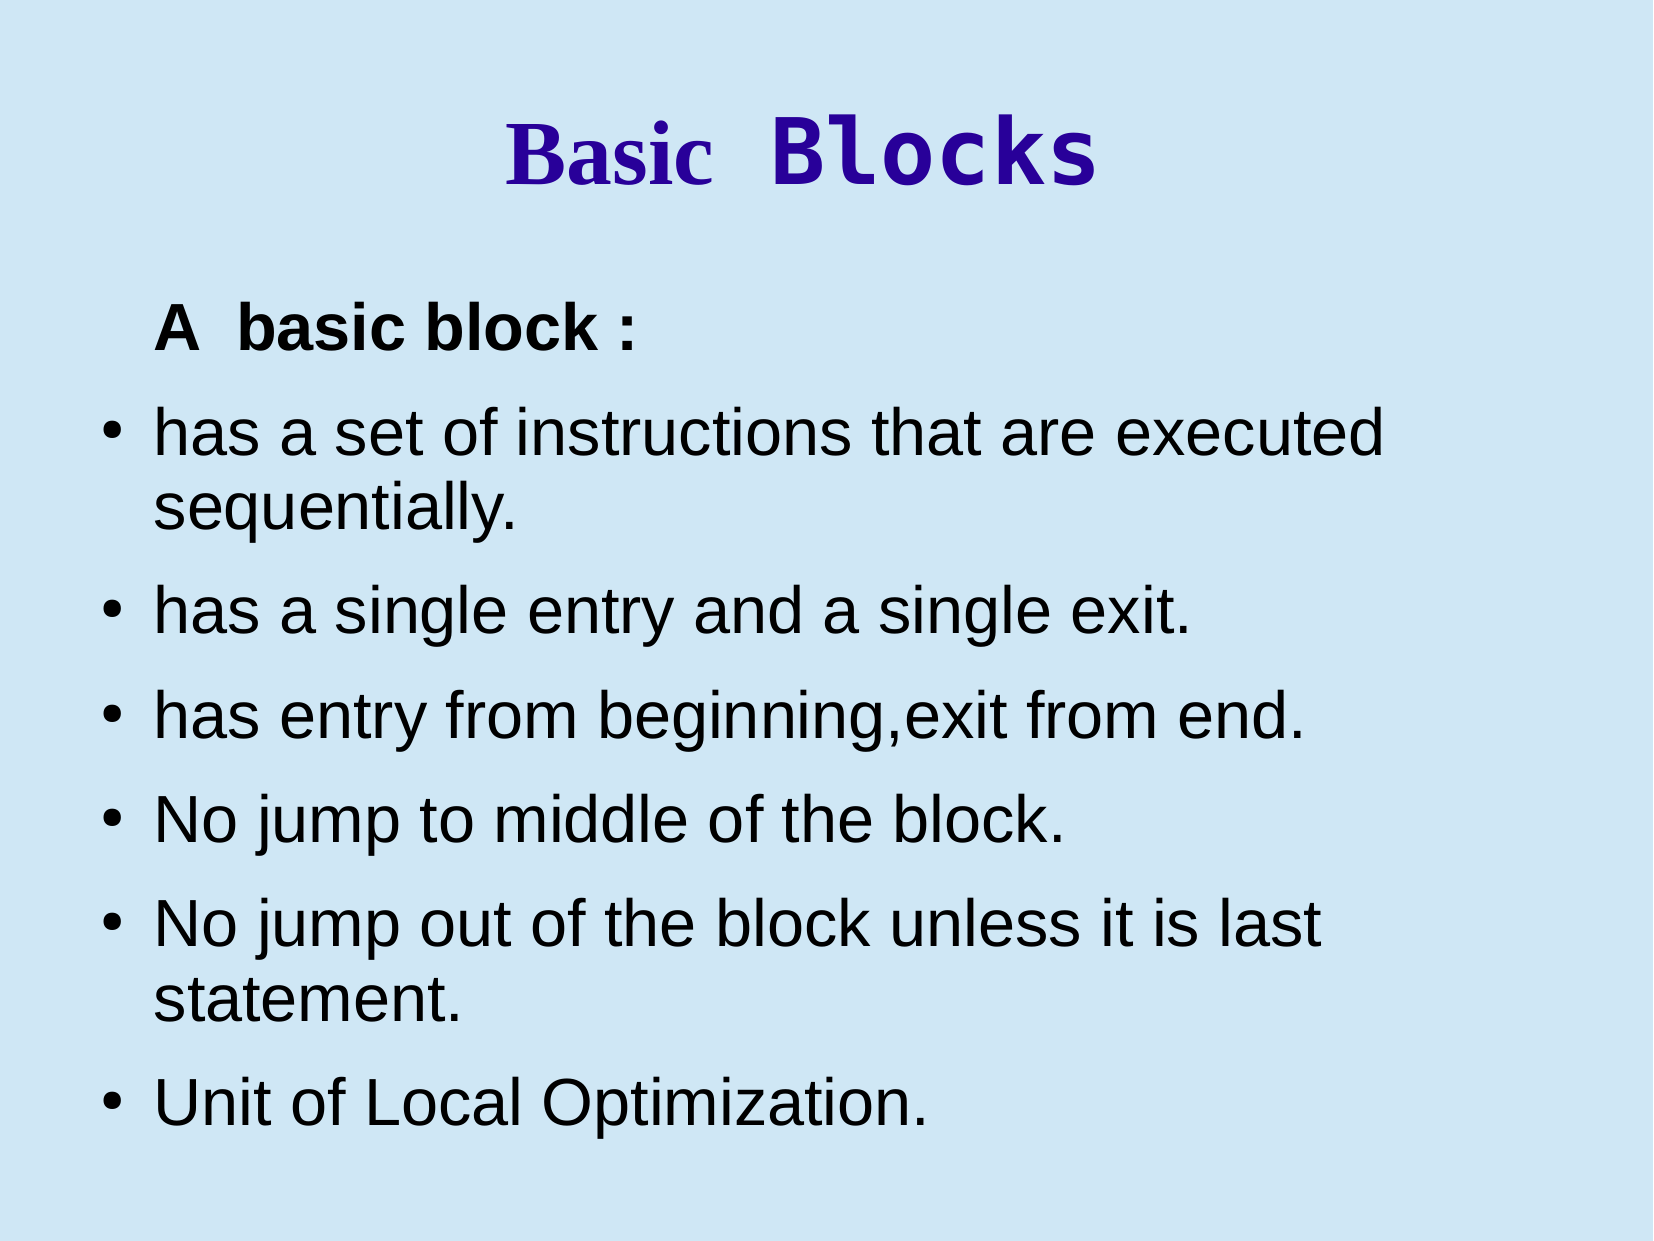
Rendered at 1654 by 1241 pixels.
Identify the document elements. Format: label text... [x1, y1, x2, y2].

title Basic Blocks [59, 49, 1548, 257]
list A basic block : has a set of instructions that are executed sequentially. has a single entry and a single exit. has entry from beginning,exit from end. No jump to middle of the block. No jump out of the block unless it is last statement. Unit of Local Optimization. [82, 290, 1538, 1141]
